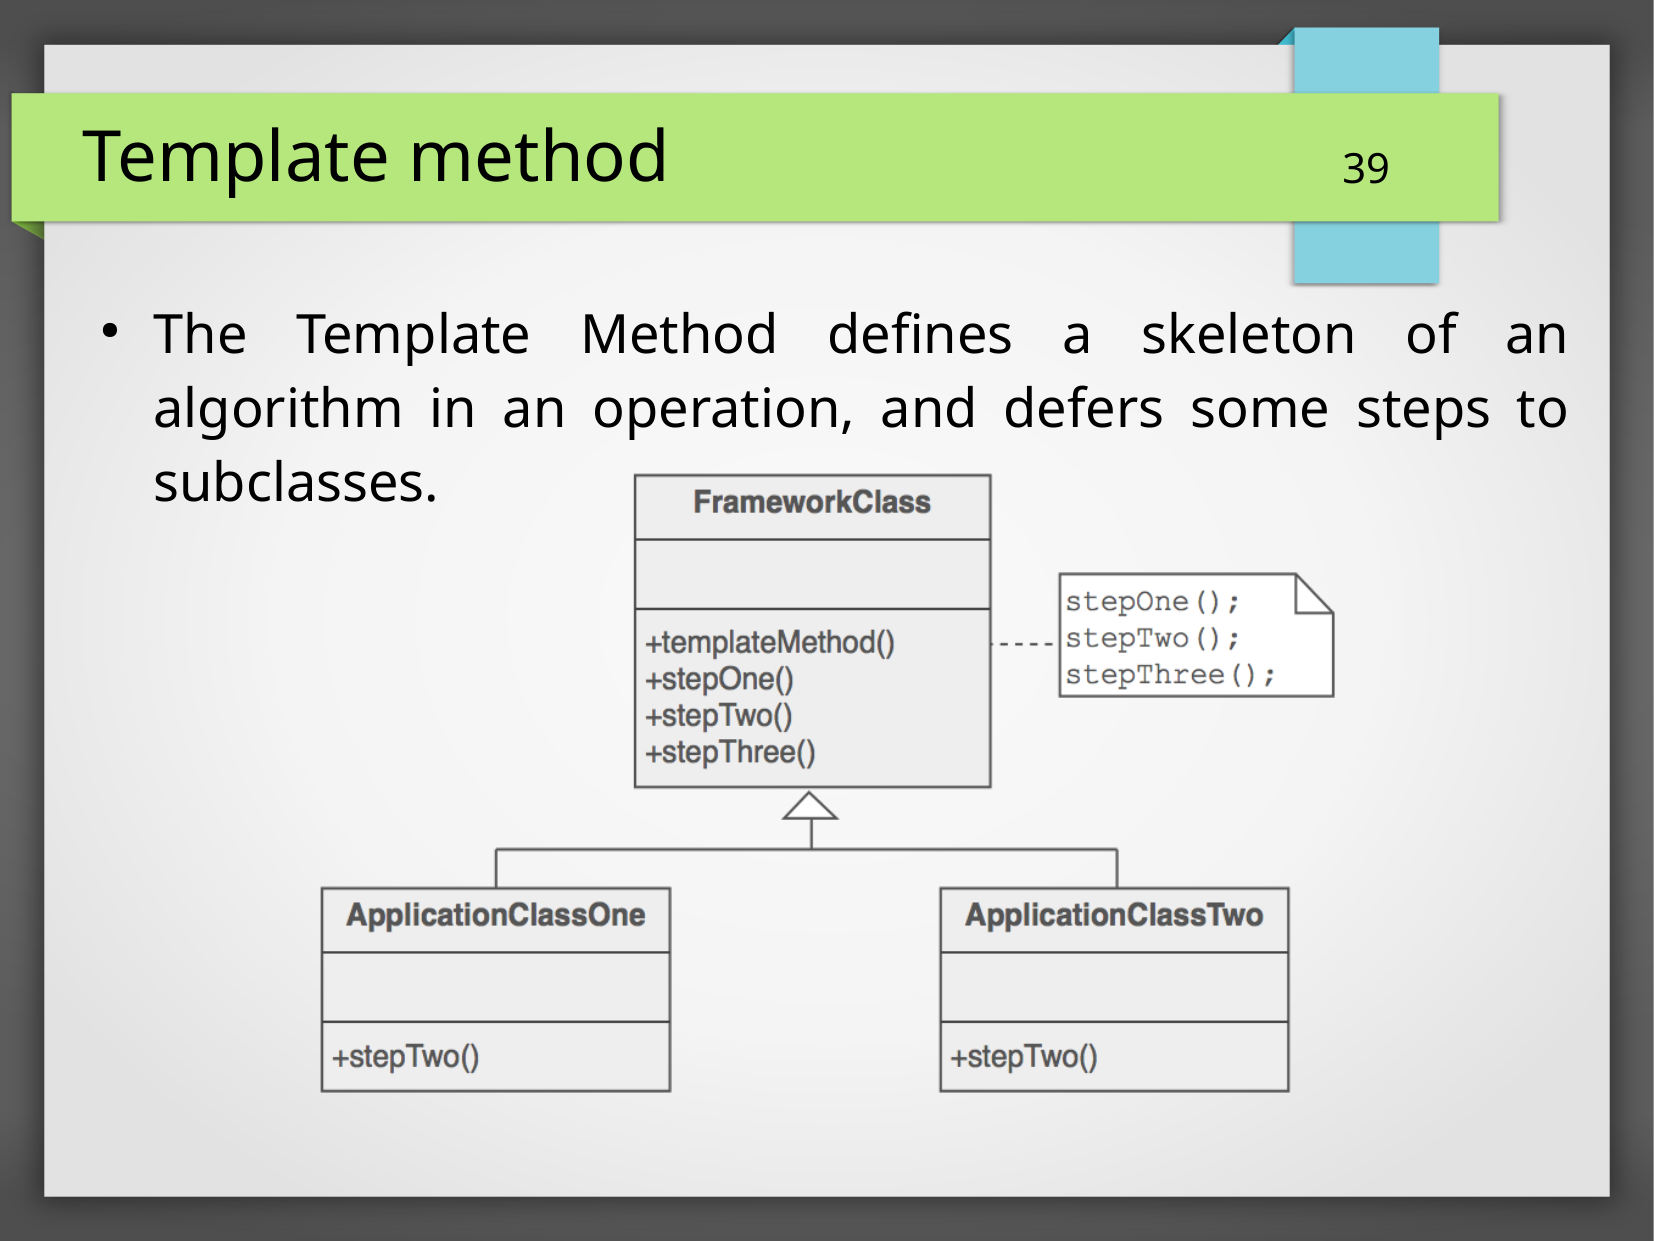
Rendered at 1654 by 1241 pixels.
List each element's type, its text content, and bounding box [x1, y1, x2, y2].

picture [0, 0, 1654, 1241]
text_box <number> [1254, 131, 1479, 207]
list The Template Method defines a skeleton of an algorithm in an operation, and defers some steps to subclasses. [82, 295, 1571, 1015]
title Template method [82, 94, 1264, 213]
